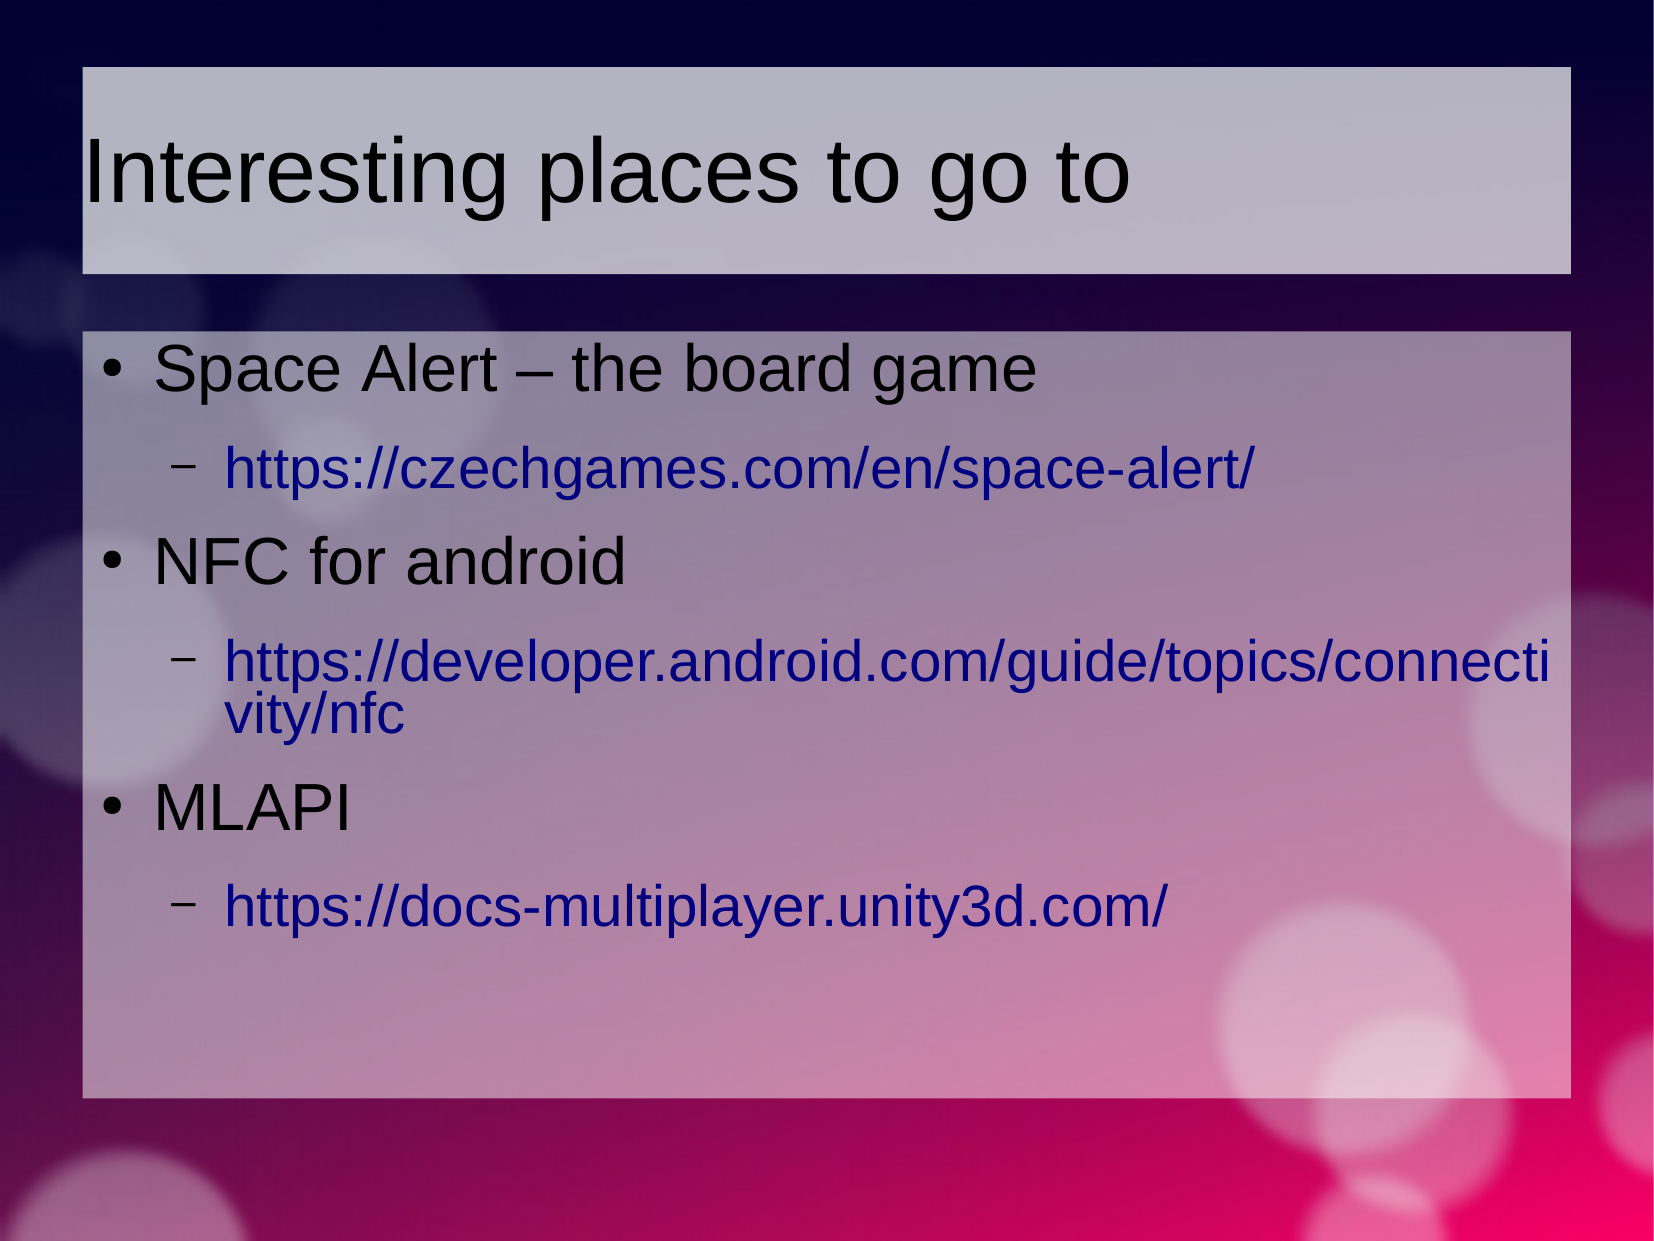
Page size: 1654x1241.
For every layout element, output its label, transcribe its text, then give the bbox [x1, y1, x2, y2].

title Interesting places to go to [82, 67, 1571, 275]
list Space Alert – the board game https://czechgames.com/en/space-alert/ NFC for android https://developer.android.com/guide/topics/connectivity/nfc MLAPI https://docs-multiplayer.unity3d.com/ [82, 331, 1571, 1099]
picture [0, 0, 1654, 1241]
